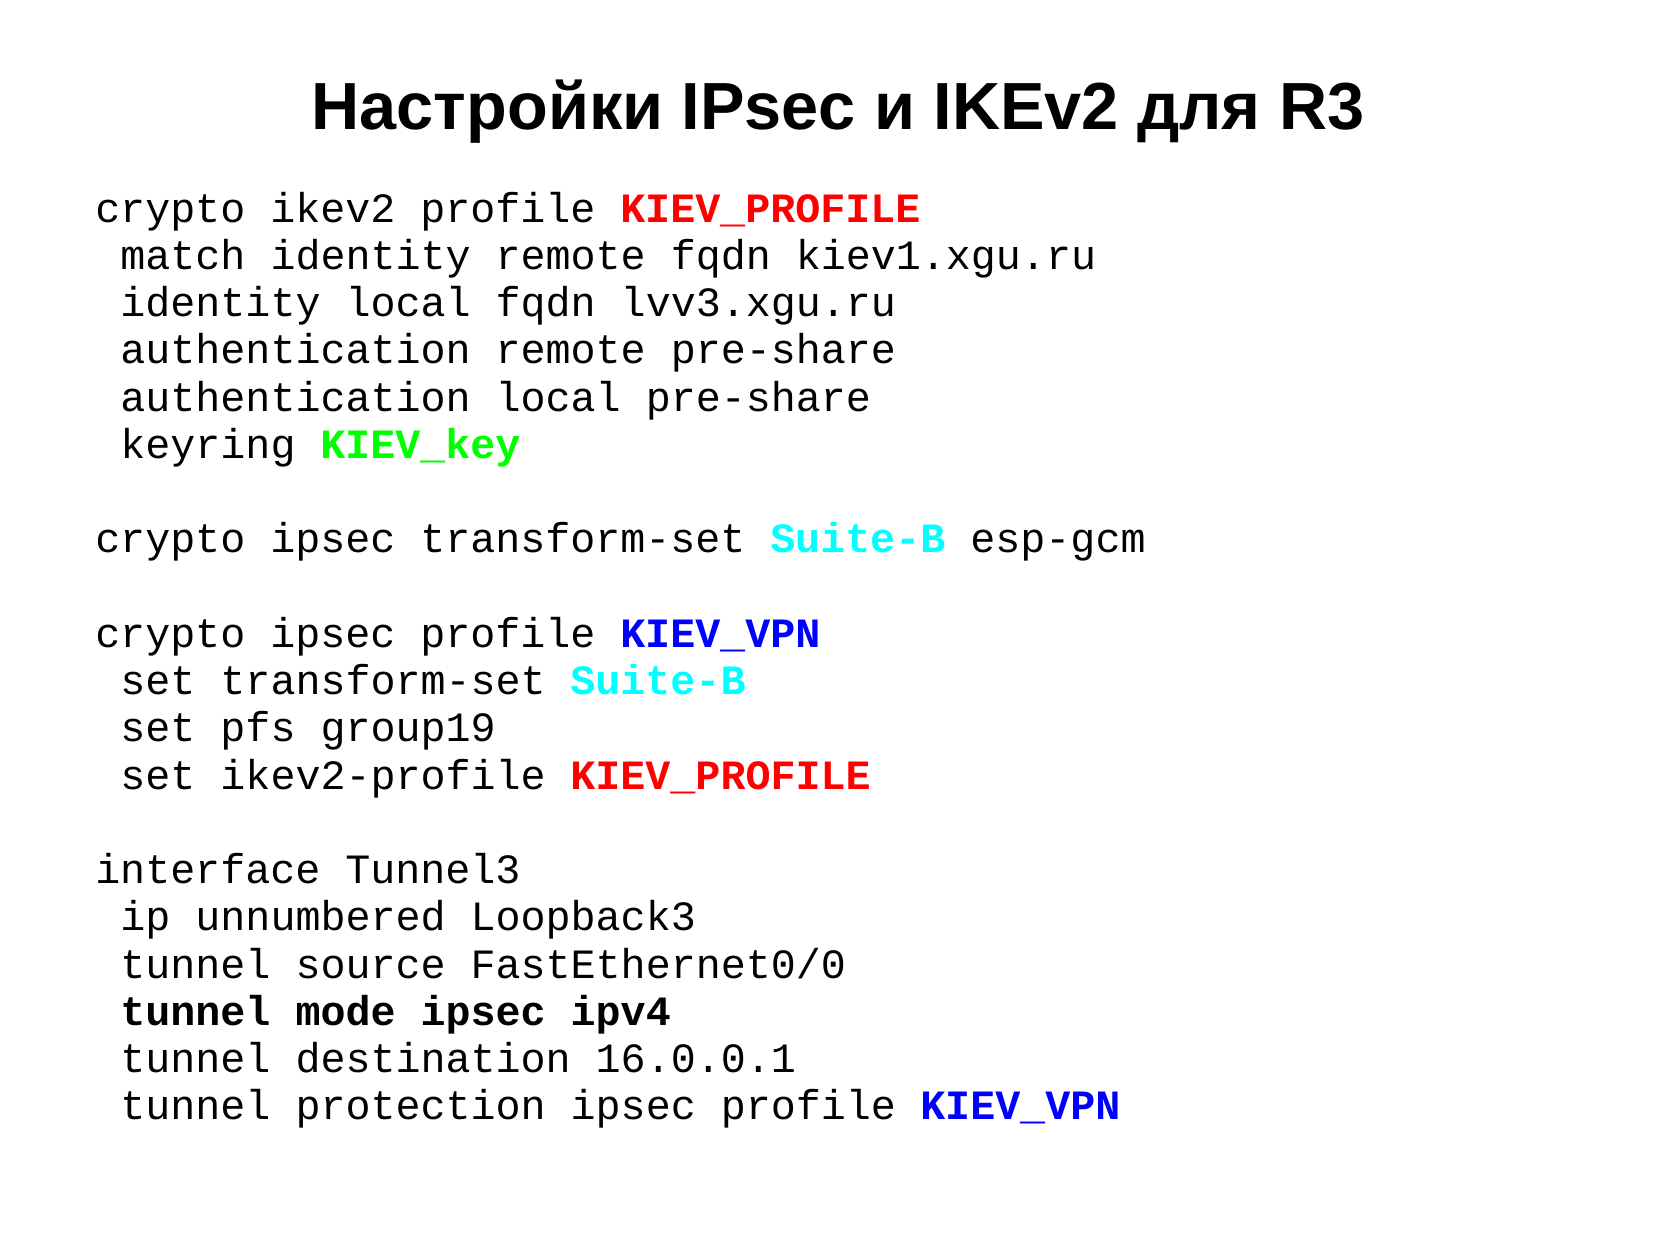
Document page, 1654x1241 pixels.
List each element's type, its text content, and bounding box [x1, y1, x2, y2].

text_box Настройки IPsec и IKEv2 для R3 [64, 37, 1613, 151]
list crypto ikev2 profile KIEV_PROFILE match identity remote fqdn kiev1.xgu.ru identity local fqdn lvv3.xgu.ru authentication remote pre-share authentication local pre-share keyring KIEV_key crypto ipsec transform-set Suite-B esp-gcm crypto ipsec profile KIEV_VPN set transform-set Suite-B set pfs group19 set ikev2-profile KIEV_PROFILE interface Tunnel3 ip unnumbered Loopback3 tunnel source FastEthernet0/0 tunnel mode ipsec ipv4 tunnel destination 16.0.0.1 tunnel protection ipsec profile KIEV_VPN [95, 187, 1538, 1208]
